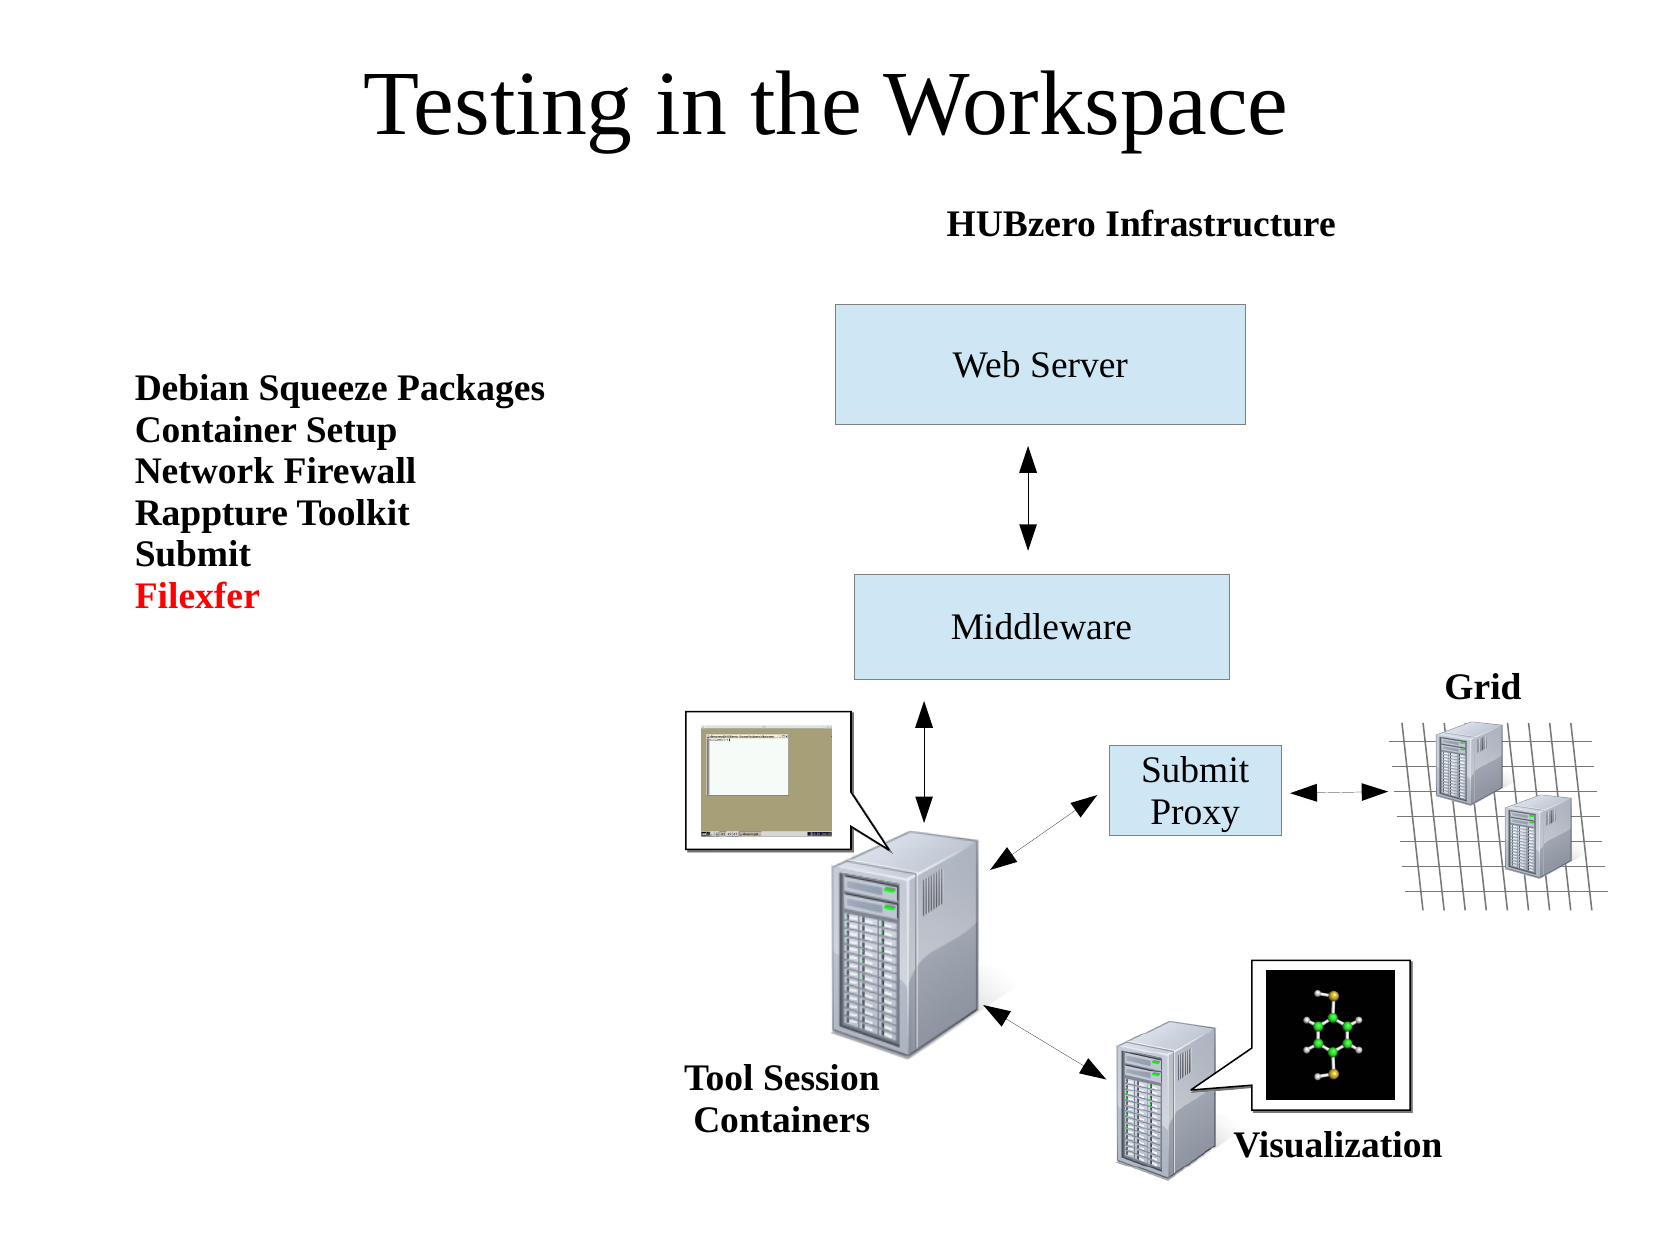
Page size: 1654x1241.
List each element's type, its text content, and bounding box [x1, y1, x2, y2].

title Testing in the Workspace [82, 52, 1571, 155]
text_box Visualization [1218, 1116, 1457, 1173]
text_box Tool Session Containers [669, 1050, 895, 1148]
picture [1266, 970, 1395, 1100]
text_box Debian Squeeze Packages Container Setup Network Firewall Rappture Toolkit Submit Filexfer [120, 360, 560, 624]
text_box Grid [1429, 658, 1537, 715]
picture [804, 823, 1037, 1068]
text_box HUBzero Infrastructure [931, 195, 1352, 252]
text_box [685, 711, 890, 850]
picture [1423, 718, 1598, 882]
text_box Web Server [835, 304, 1246, 425]
text_box Middleware [854, 574, 1230, 680]
picture [701, 725, 832, 837]
text_box Submit Proxy [1109, 745, 1282, 836]
text_box [1190, 960, 1411, 1111]
picture [1097, 1015, 1255, 1186]
